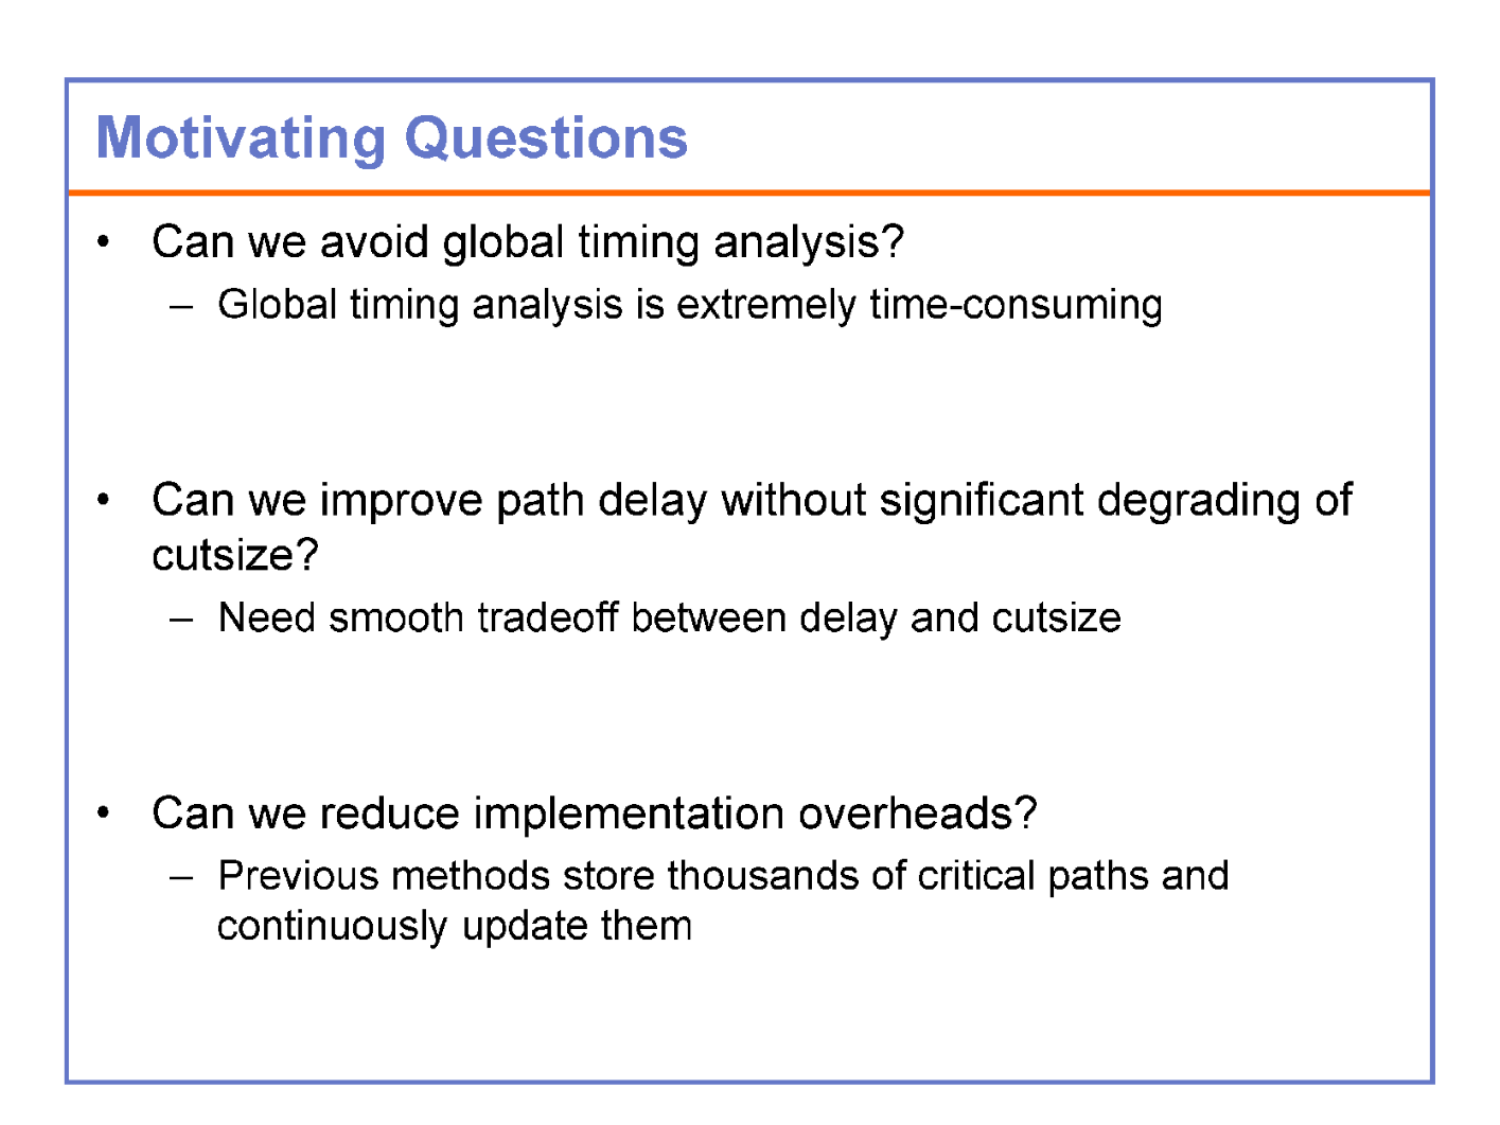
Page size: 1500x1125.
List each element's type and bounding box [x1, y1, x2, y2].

picture [36, 58, 1464, 1106]
